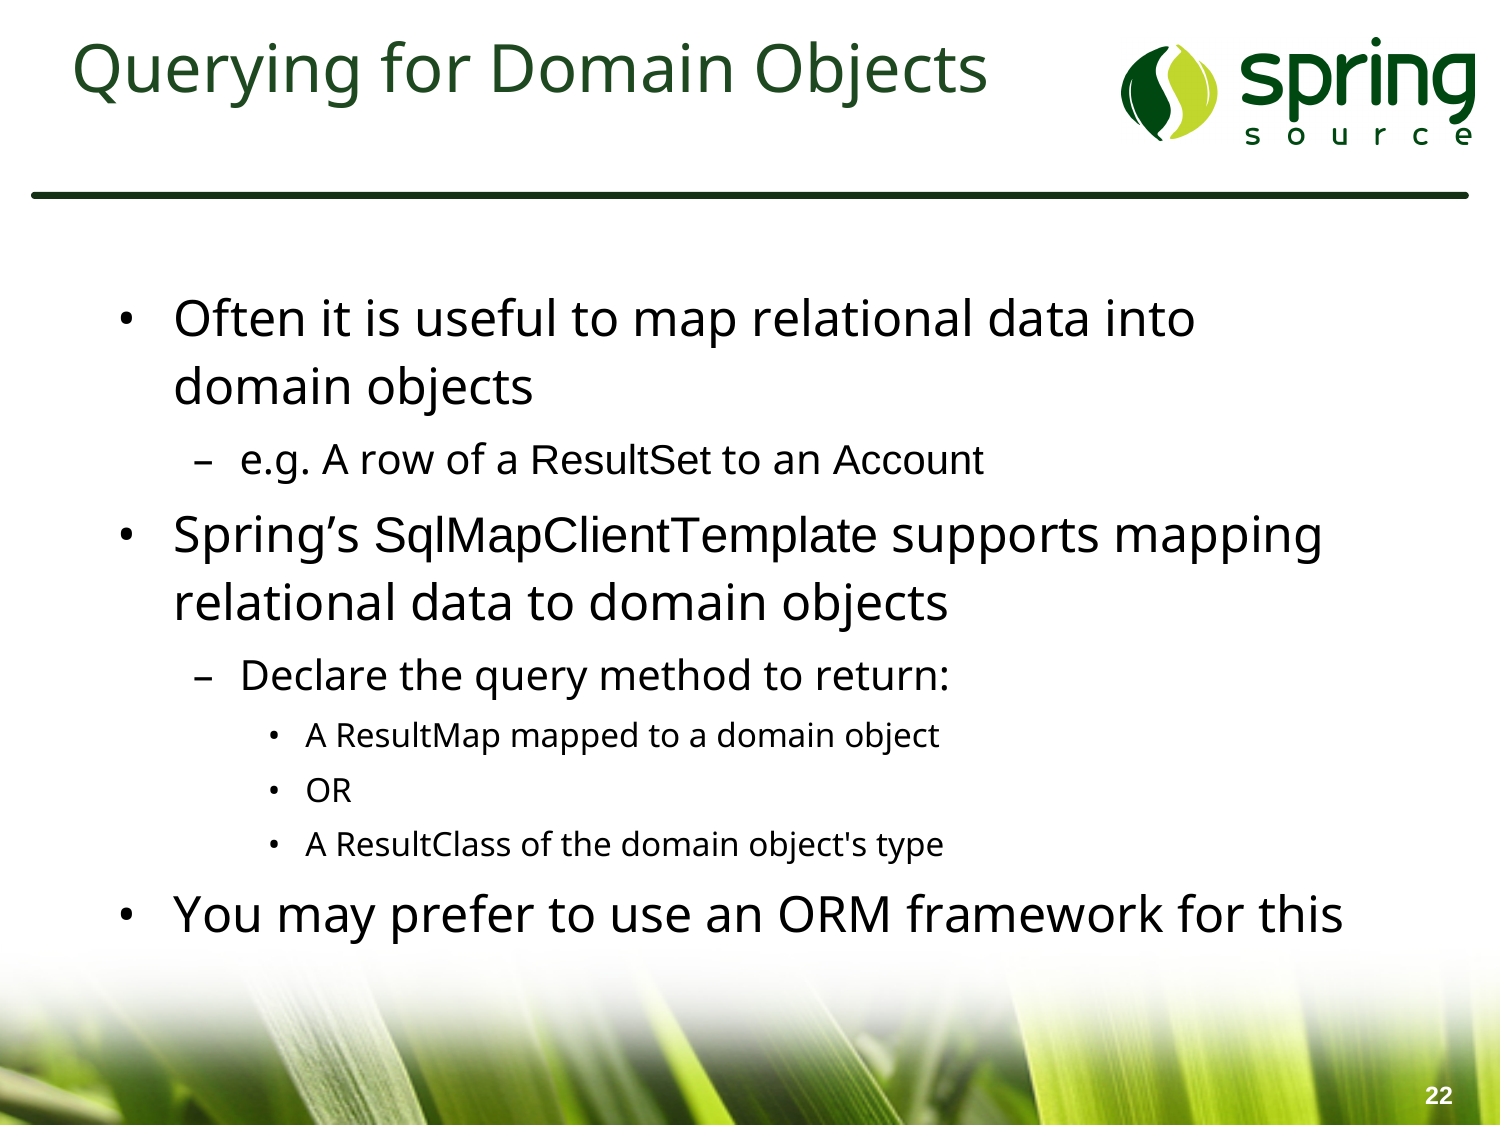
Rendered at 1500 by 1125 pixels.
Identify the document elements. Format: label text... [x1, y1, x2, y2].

picture [0, 944, 1500, 1125]
list Often it is useful to map relational data into domain objects e.g. A row of a ResultSet to an Account Spring’s SqlMapClientTemplate supports mapping relational data to domain objects Declare the query method to return: A ResultMap mapped to a domain object OR A ResultClass of the domain object's type You may prefer to use an ORM framework for this [103, 275, 1394, 952]
title Querying for Domain Objects [56, 14, 1089, 177]
picture [1121, 37, 1475, 145]
